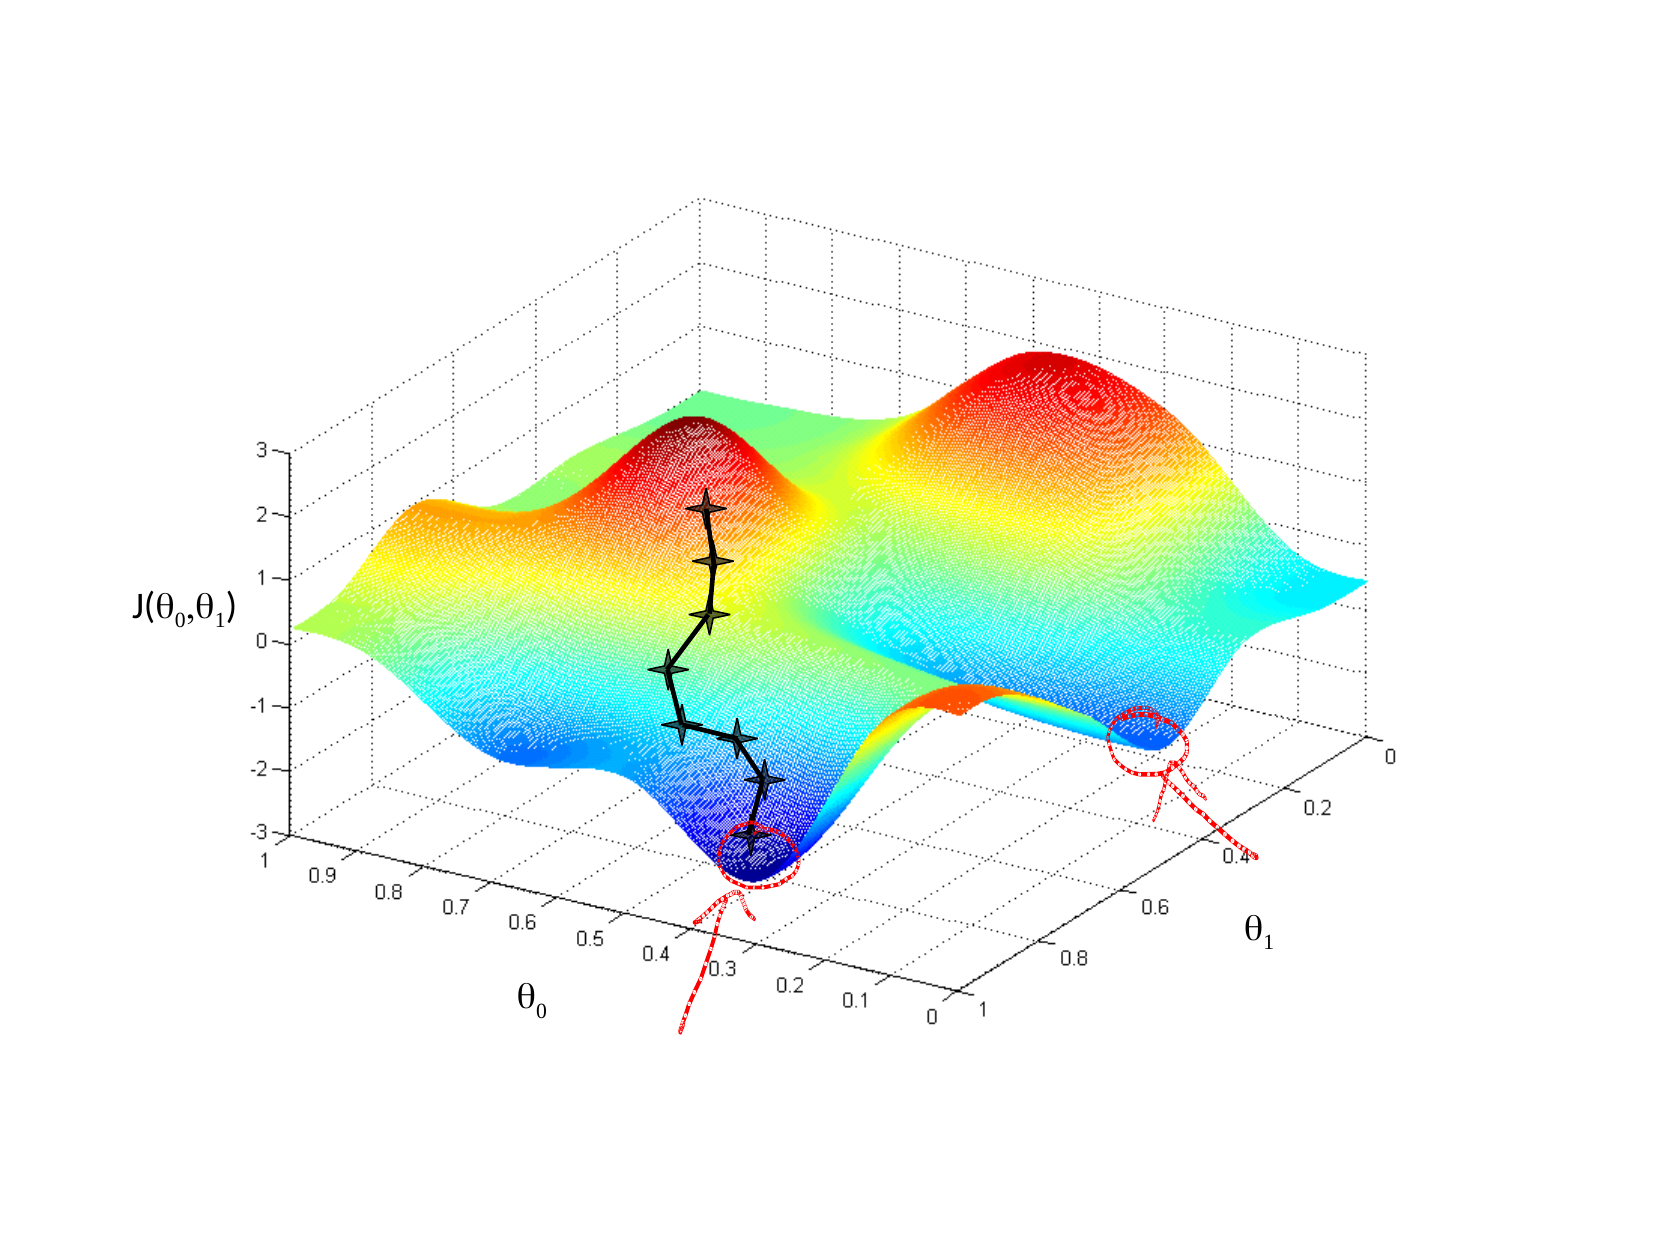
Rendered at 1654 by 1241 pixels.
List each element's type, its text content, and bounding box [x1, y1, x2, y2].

text_box [706, 610, 731, 636]
text_box 0 [501, 964, 563, 1031]
text_box [715, 550, 734, 565]
text_box [685, 487, 727, 529]
text_box [647, 649, 671, 691]
picture [110, 125, 1499, 1098]
text_box [671, 666, 689, 674]
text_box [692, 554, 711, 569]
text_box [661, 722, 673, 728]
text_box 1 [1264, 895, 1290, 962]
text_box [688, 605, 707, 618]
text_box J(0,1) [117, 573, 253, 640]
